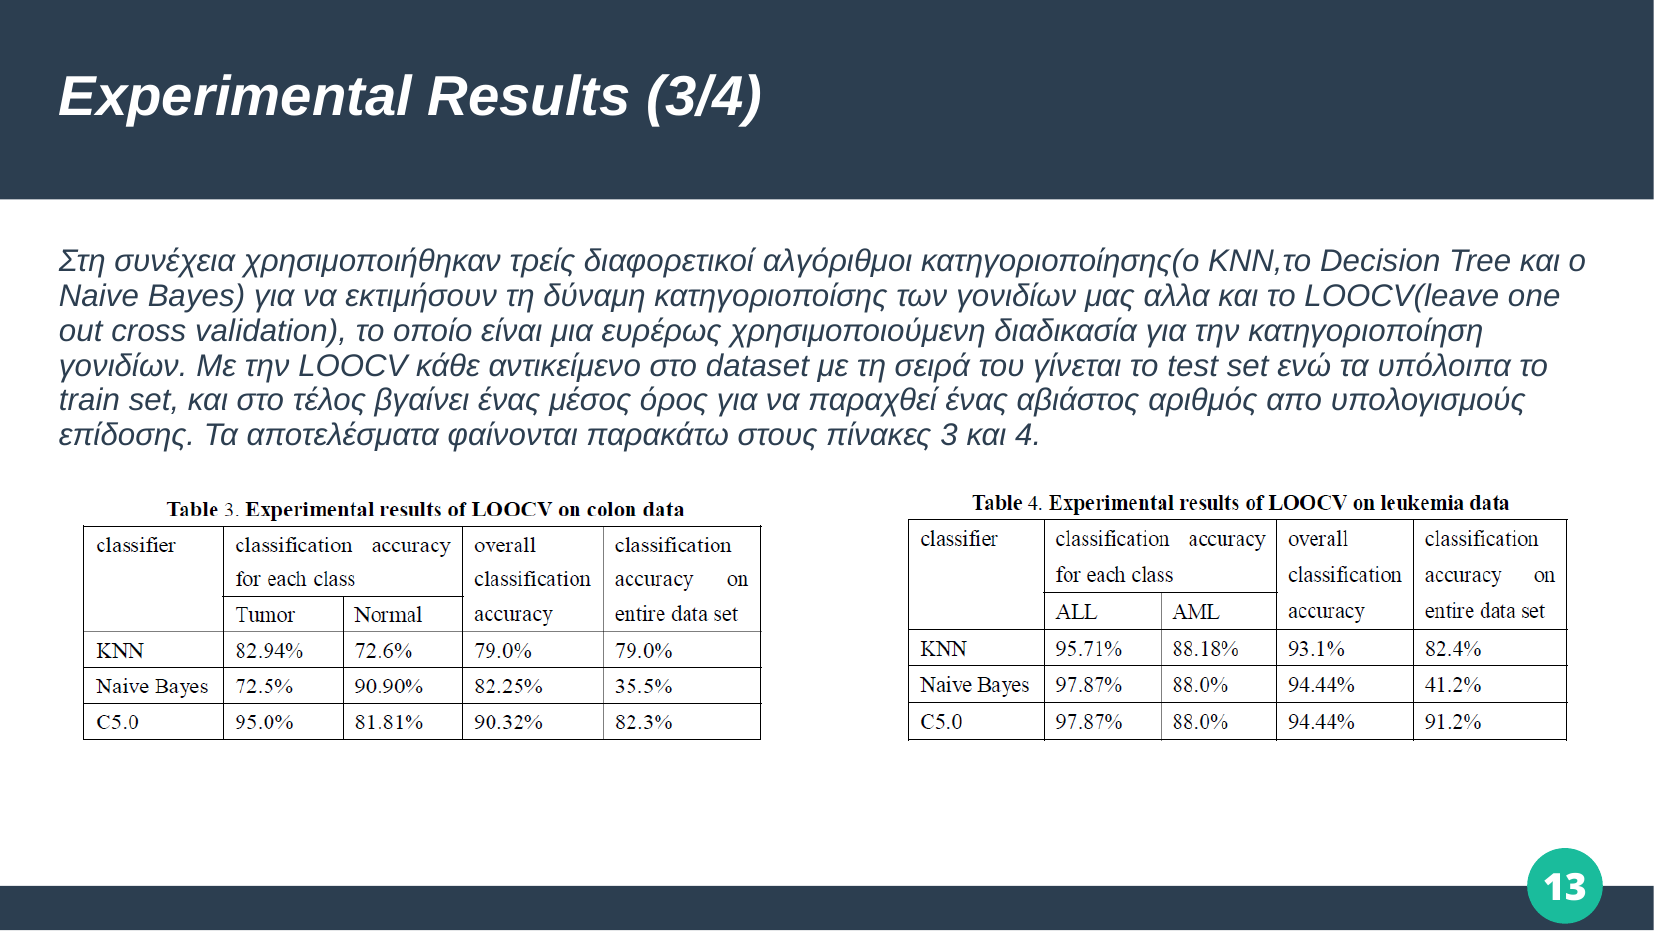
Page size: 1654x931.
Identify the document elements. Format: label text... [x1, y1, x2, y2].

list Στη συνέχεια χρησιμοποιήθηκαν τρείς διαφορετικοί αλγόριθμοι κατηγοριοποίησης(o KNN,το Decision Tree και ο Naive Bayes) για να εκτιμήσουν τη δύναμη κατηγοριοποίσης των γονιδίων μας αλλα και το LOOCV(leave one out cross validation), το οποίο είναι μια ευρέρως χρησιμοποιούμενη διαδικασία για την κατηγοριοποίηση γονιδίων. Με την LOOCV κάθε αντικείμενο στο dataset με τη σειρά του γίνεται το test set ενώ τα υπόλοιπα το train set, και στο τέλος βγαίνει ένας μέσος όρος για να παραχθεί ένας αβιάστος αριθμός απο υπολογισμούς επίδοσης. Τα αποτελέσματα φαίνονται παρακάτω στους πίνακες 3 και 4. [59, 243, 1595, 864]
picture [900, 487, 1576, 751]
title Experimental Results (3/4) [59, 37, 1595, 156]
picture [75, 487, 770, 750]
